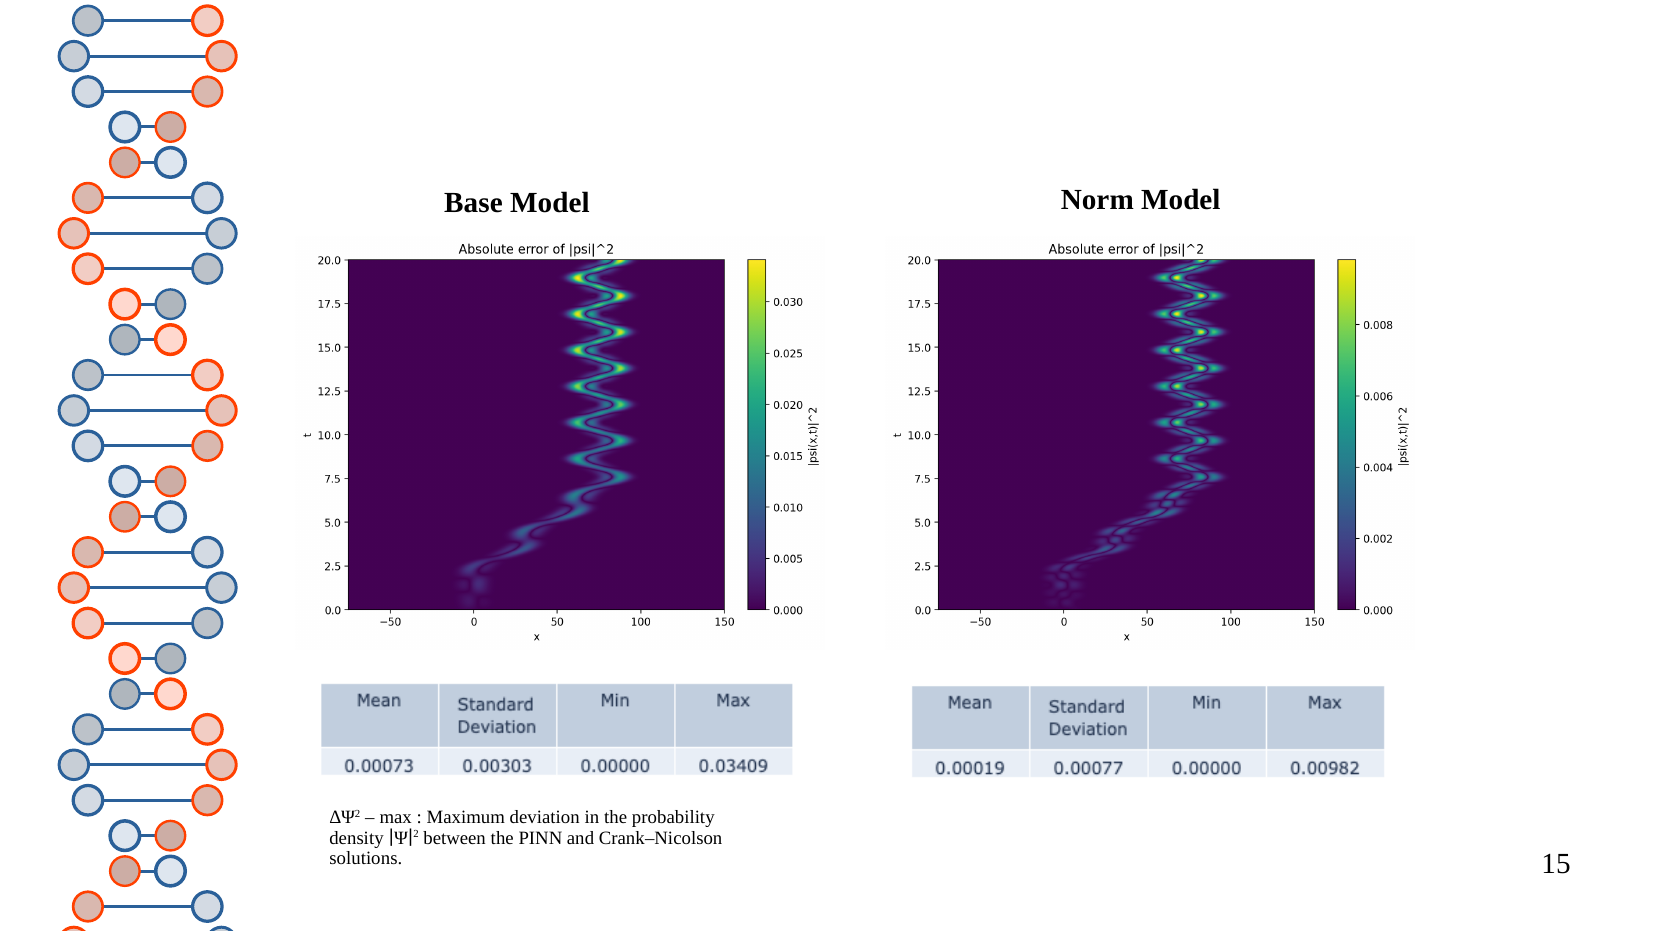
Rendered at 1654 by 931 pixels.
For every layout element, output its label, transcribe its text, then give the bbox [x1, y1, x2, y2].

text_box ΔΨ2 – max : Maximum deviation in the probability density ∣Ψ∣2 between the PINN and Crank–Nicolson solutions. [314, 799, 787, 870]
text_box Norm Model [1046, 175, 1259, 223]
picture [309, 673, 805, 789]
picture [295, 236, 825, 650]
picture [897, 671, 1401, 794]
text_box Base Model [429, 178, 611, 226]
picture [885, 236, 1415, 650]
